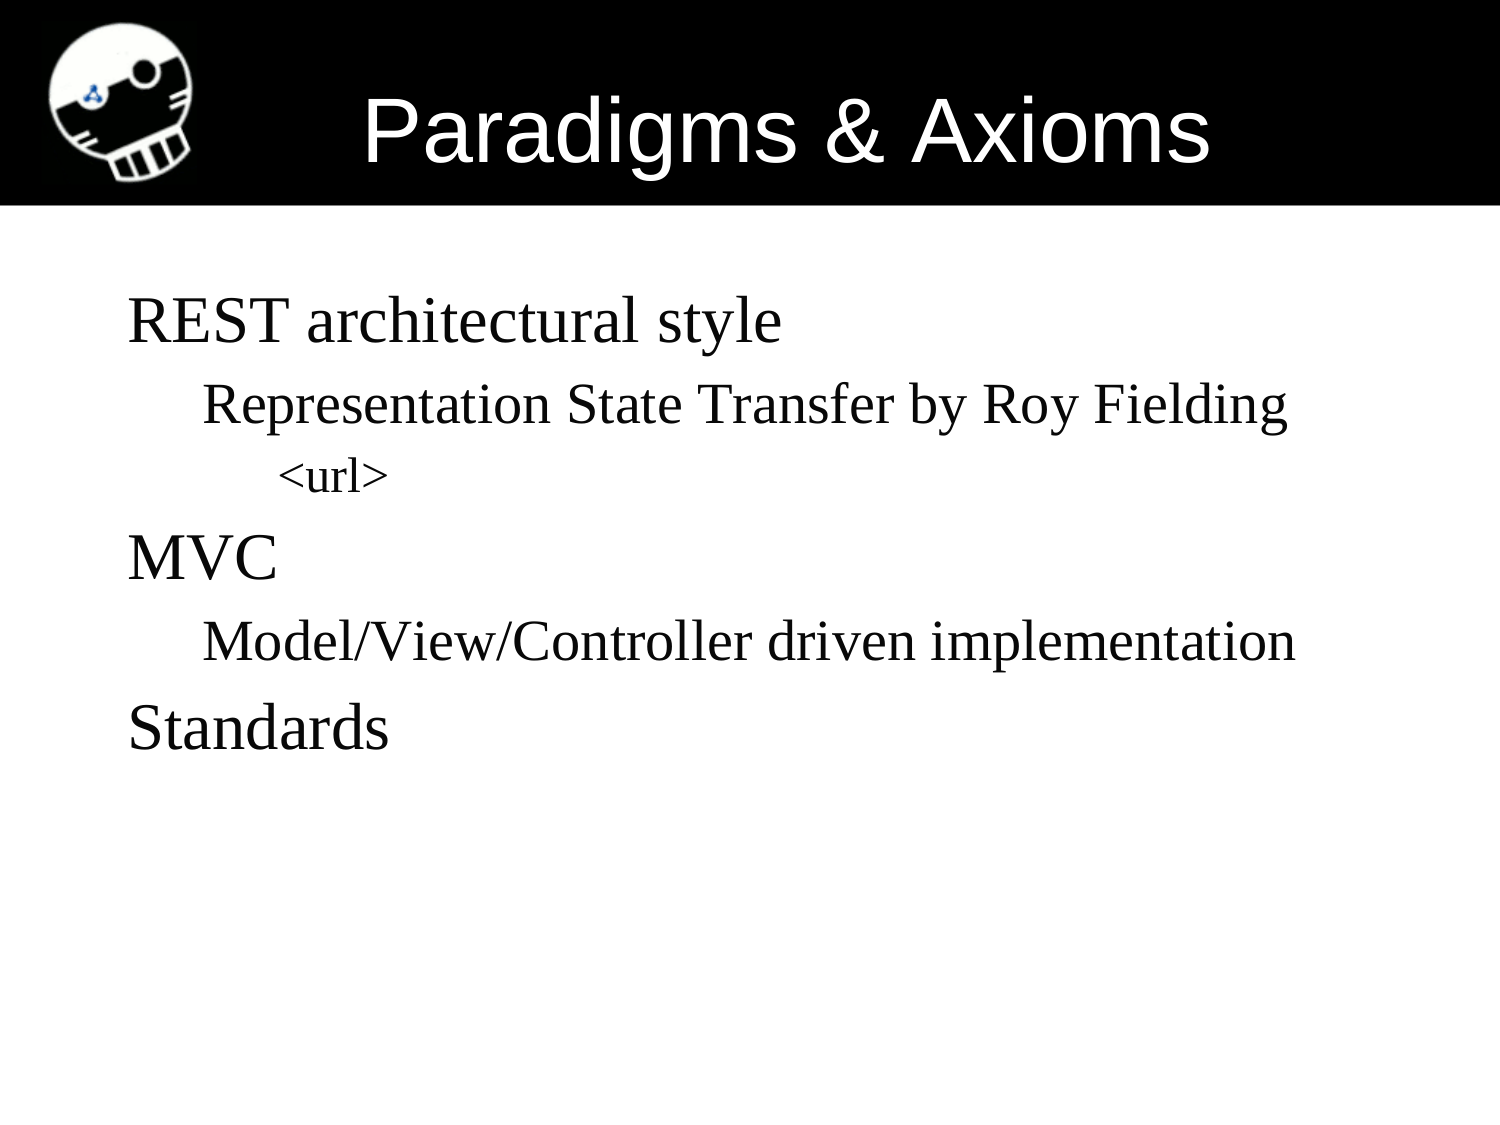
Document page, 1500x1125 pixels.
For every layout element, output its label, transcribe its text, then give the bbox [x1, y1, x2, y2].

list REST architectural style Representation State Transfer by Roy Fielding <url> MVC Model/View/Controller driven implementation Standards [112, 275, 1388, 1001]
picture [0, 0, 1500, 1125]
title Paradigms & Axioms [150, 37, 1426, 225]
